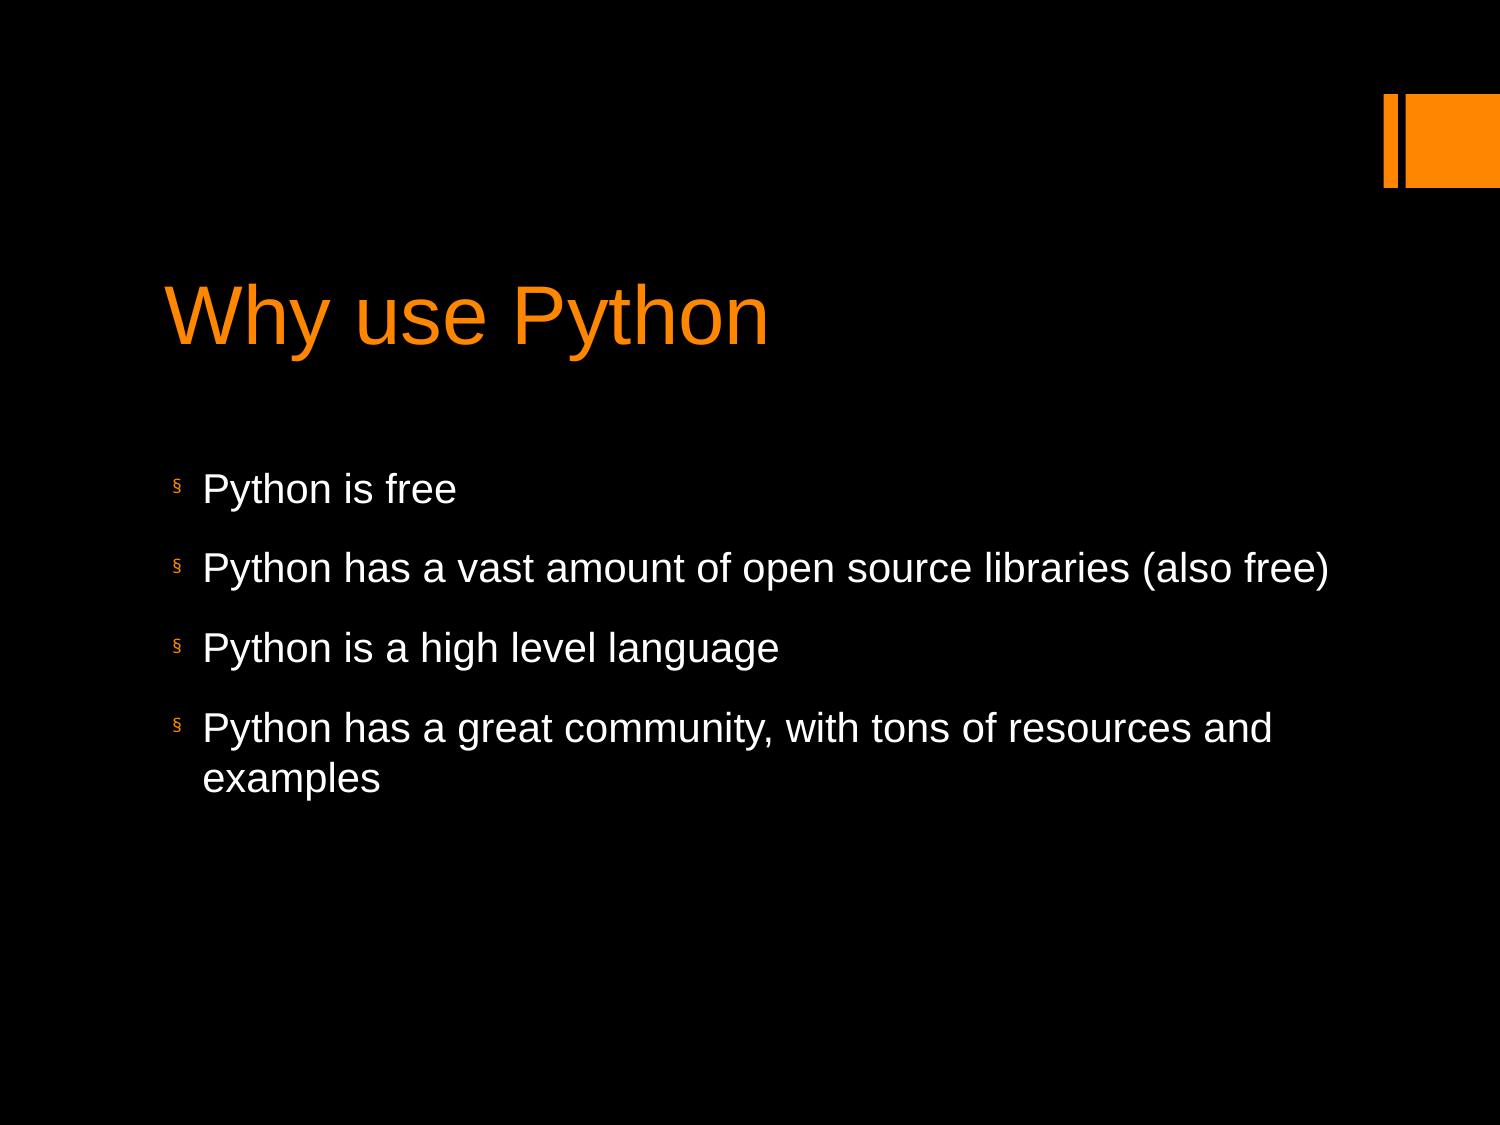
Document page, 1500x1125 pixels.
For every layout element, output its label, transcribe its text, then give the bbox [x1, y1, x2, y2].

title Why use Python [150, 253, 1350, 443]
list Python is free Python has a vast amount of open source libraries (also free) Python is a high level language Python has a great community, with tons of resources and examples [150, 454, 1350, 1035]
